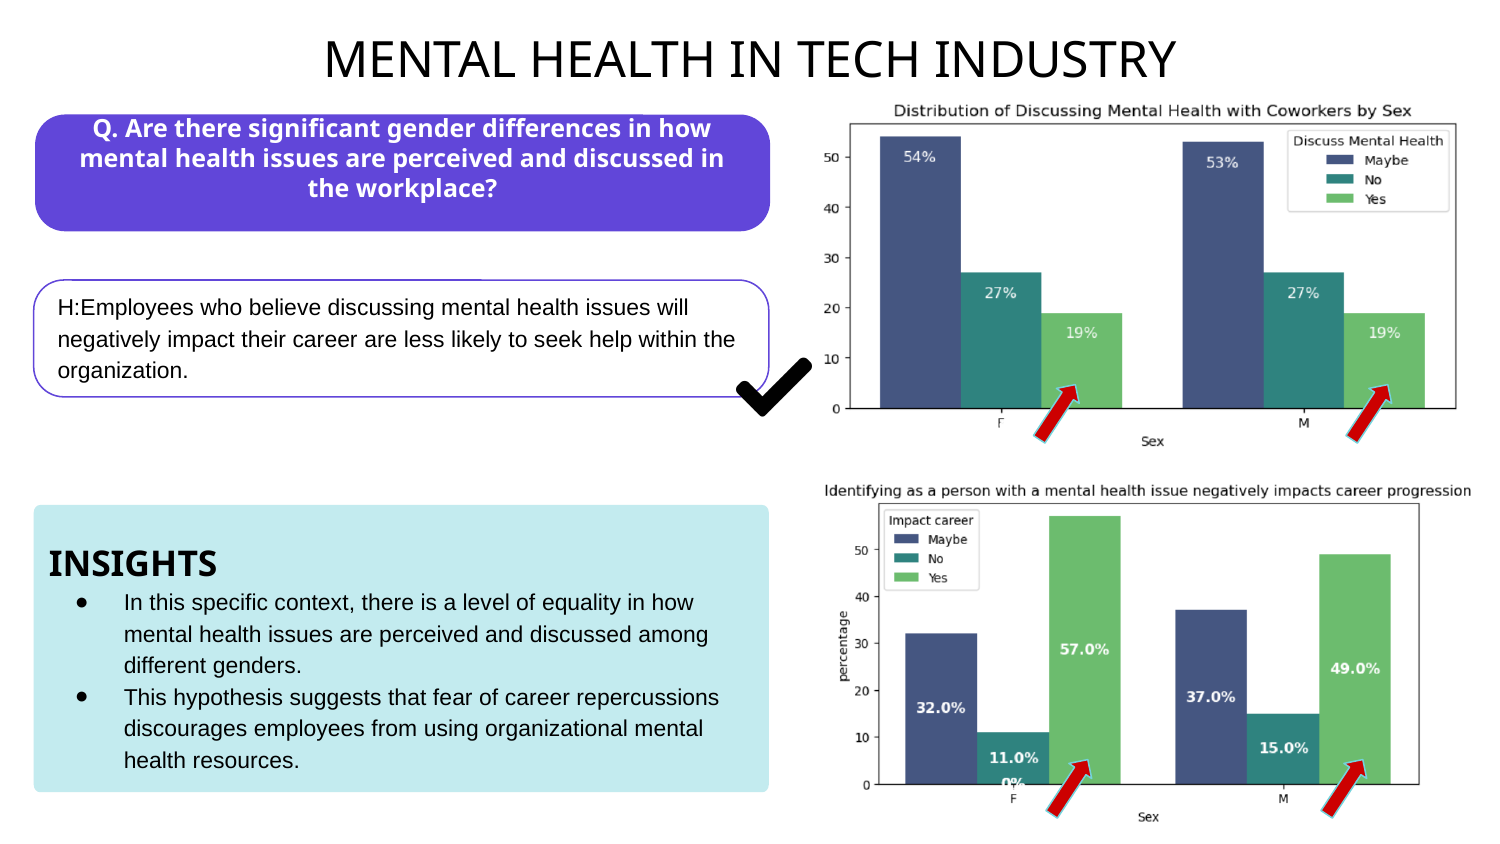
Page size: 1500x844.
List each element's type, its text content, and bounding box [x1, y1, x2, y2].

text_box [1345, 384, 1392, 444]
text_box [1320, 759, 1367, 819]
picture [821, 102, 1460, 450]
title MENTAL HEALTH IN TECH INDUSTRY [75, 30, 1425, 85]
text_box [1033, 384, 1080, 444]
text_box INSIGHTS In this specific context, there is a level of equality in how mental health issues are perceived and discussed among different genders. This hypothesis suggests that fear of career repercussions discourages employees from using organizational mental health resources. [33, 504, 769, 793]
picture [736, 349, 812, 425]
text_box Q. Are there significant gender differences in how mental health issues are perceived and discussed in the workplace? [35, 114, 771, 232]
text_box H:Employees who believe discussing mental health issues will negatively impact their career are less likely to seek help within the organization. [33, 279, 769, 397]
picture [821, 479, 1471, 827]
text_box [1045, 759, 1092, 819]
